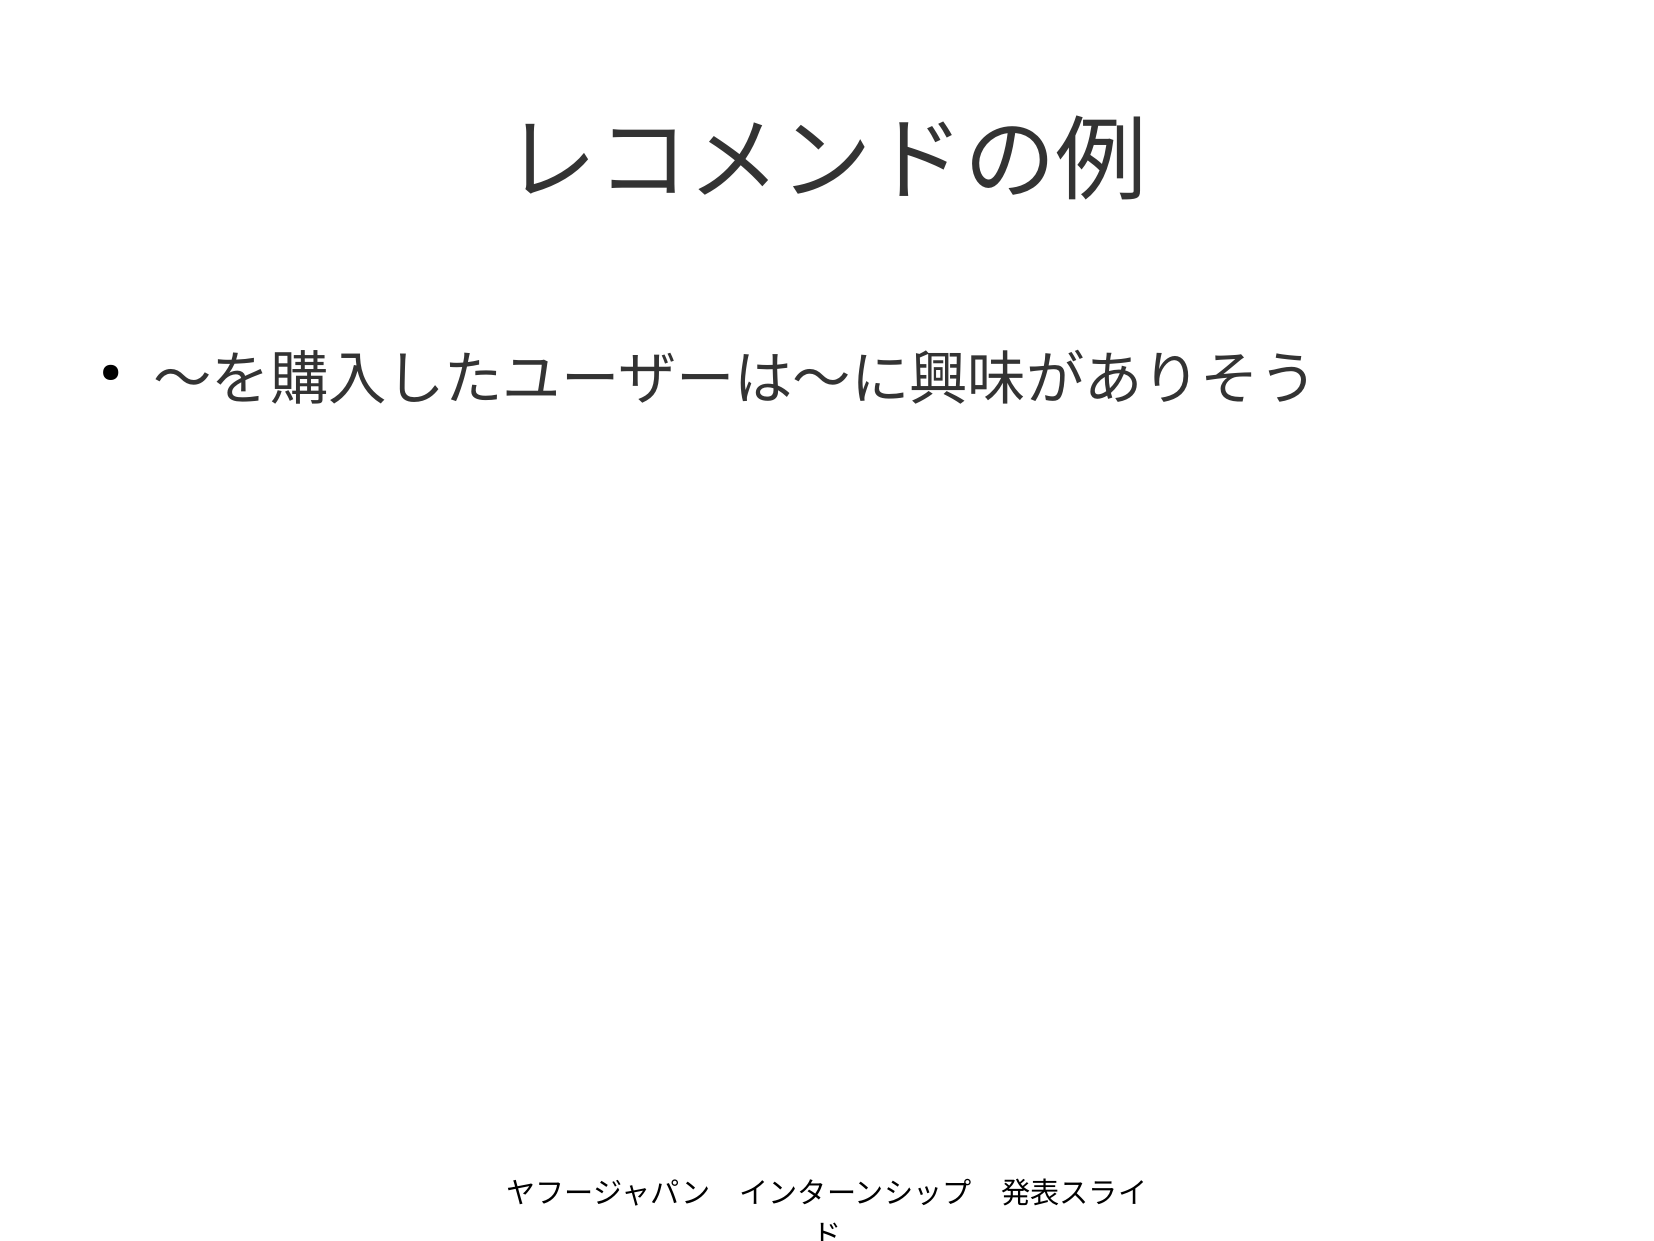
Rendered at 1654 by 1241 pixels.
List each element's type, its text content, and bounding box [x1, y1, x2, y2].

list 〜を購入したユーザーは〜に興味がありそう [82, 290, 1571, 1123]
title レコメンドの例 [82, 49, 1571, 257]
